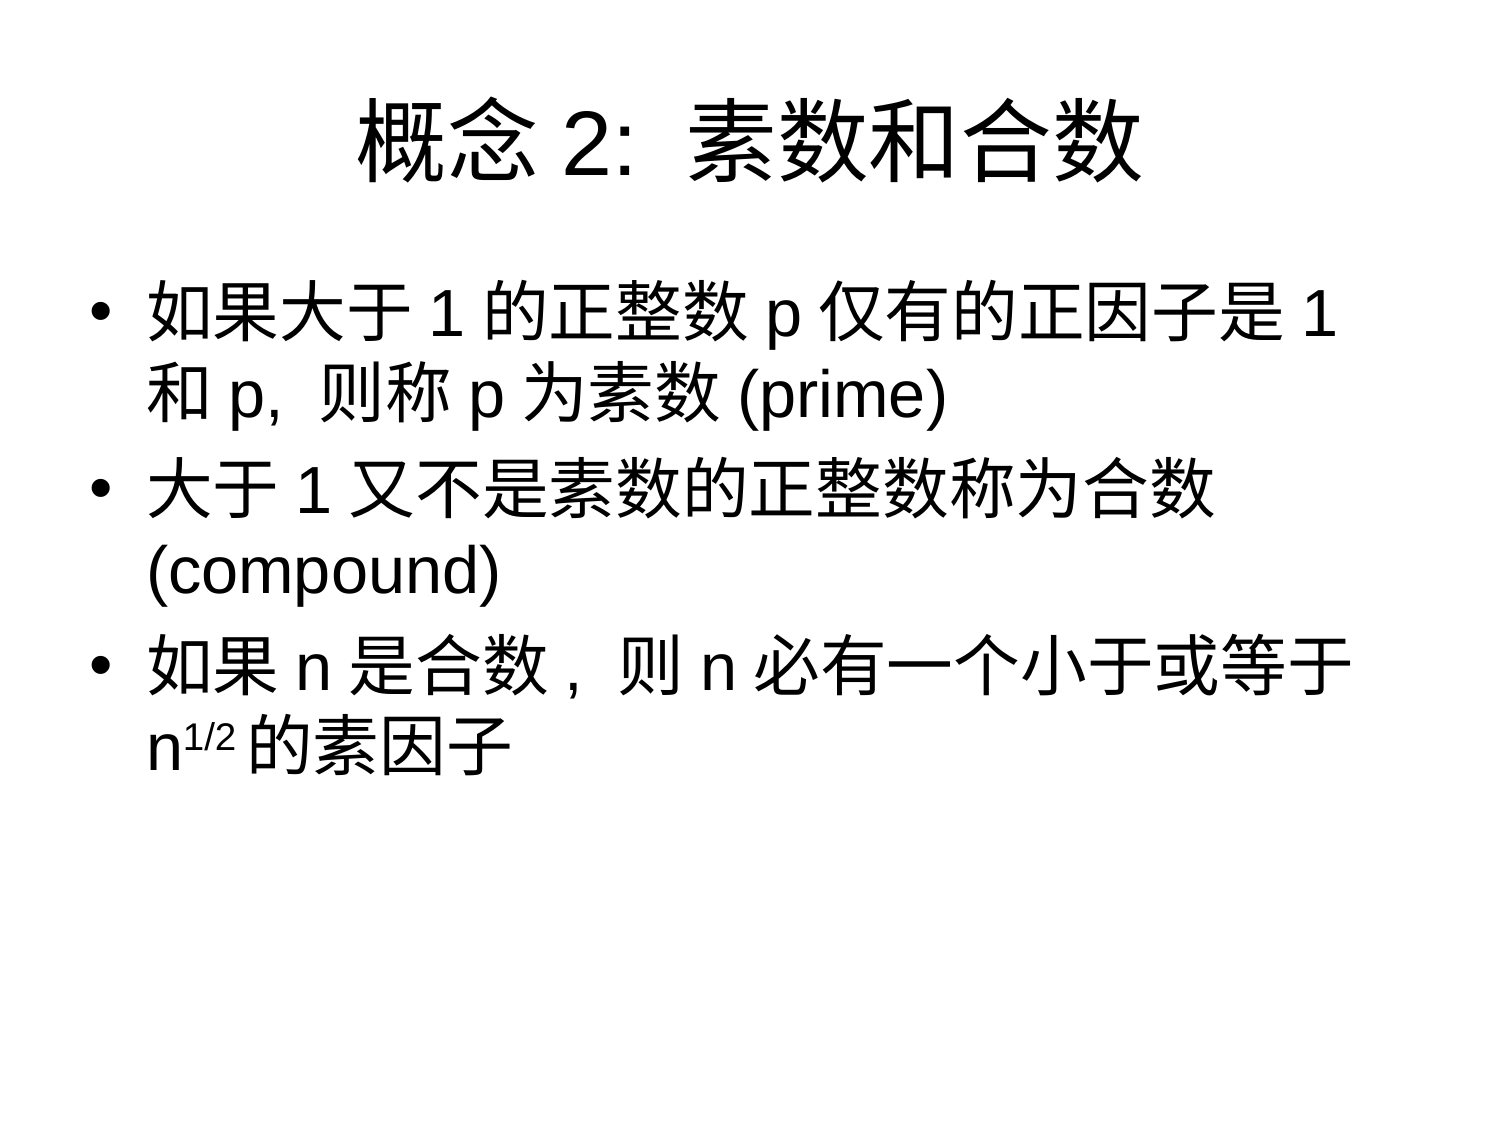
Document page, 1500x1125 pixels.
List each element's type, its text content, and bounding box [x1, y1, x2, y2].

list 如果大于1的正整数p仅有的正因子是1和p, 则称p为素数(prime) 大于1又不是素数的正整数称为合数(compound) 如果n是合数, 则n必有一个小于或等于n1/2的素因子 [75, 262, 1426, 1006]
title 概念2: 素数和合数 [75, 45, 1426, 233]
